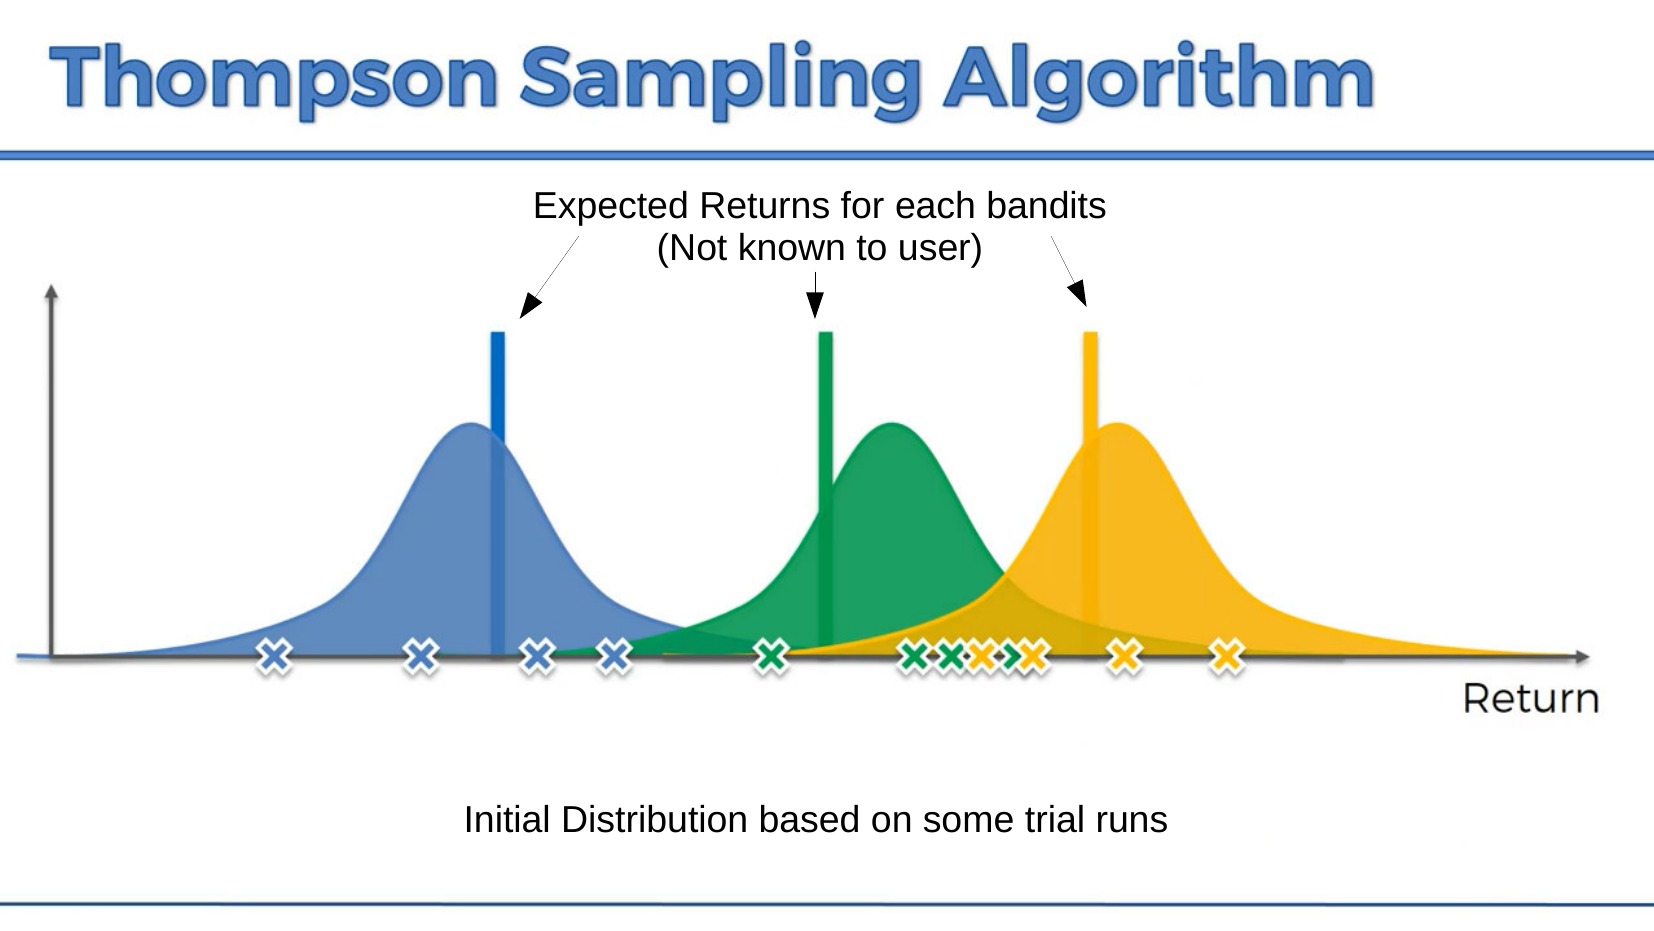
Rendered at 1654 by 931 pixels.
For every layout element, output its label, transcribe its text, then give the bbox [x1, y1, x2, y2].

picture [0, 23, 1654, 913]
text_box Expected Returns for each bandits (Not known to user) [518, 177, 1123, 277]
text_box Initial Distribution based on some trial runs [448, 791, 1184, 849]
